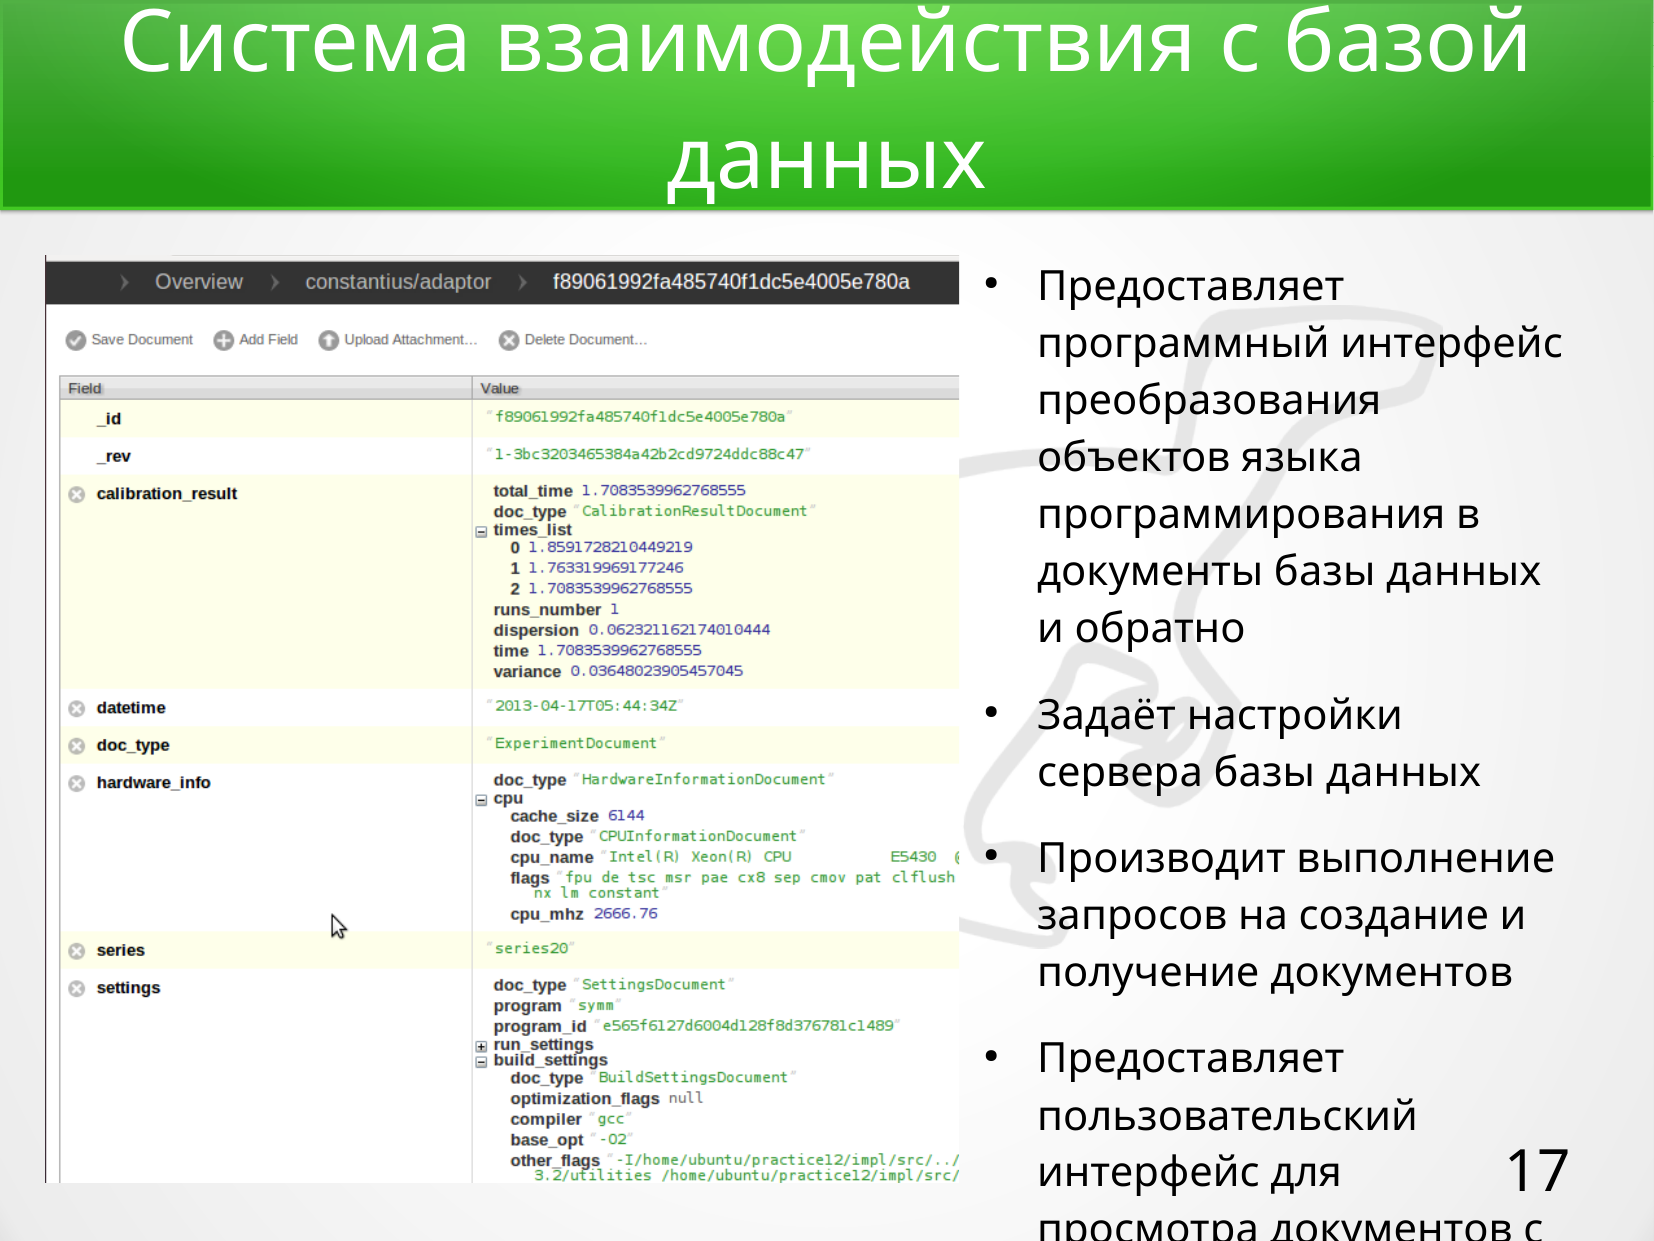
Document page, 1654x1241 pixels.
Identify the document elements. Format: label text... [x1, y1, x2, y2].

title Система взаимодействия с базой данных [82, 0, 1571, 201]
picture [45, 255, 966, 1183]
list Предоставляет программный интерфейс преобразования объектов языка программирования в документы базы данных и обратно Задаёт настройки сервера базы данных Производит выполнение запросов на создание и получение документов Предоставляет пользовательский интерфейс для просмотра документов с данными экспериментов [966, 256, 1574, 1119]
